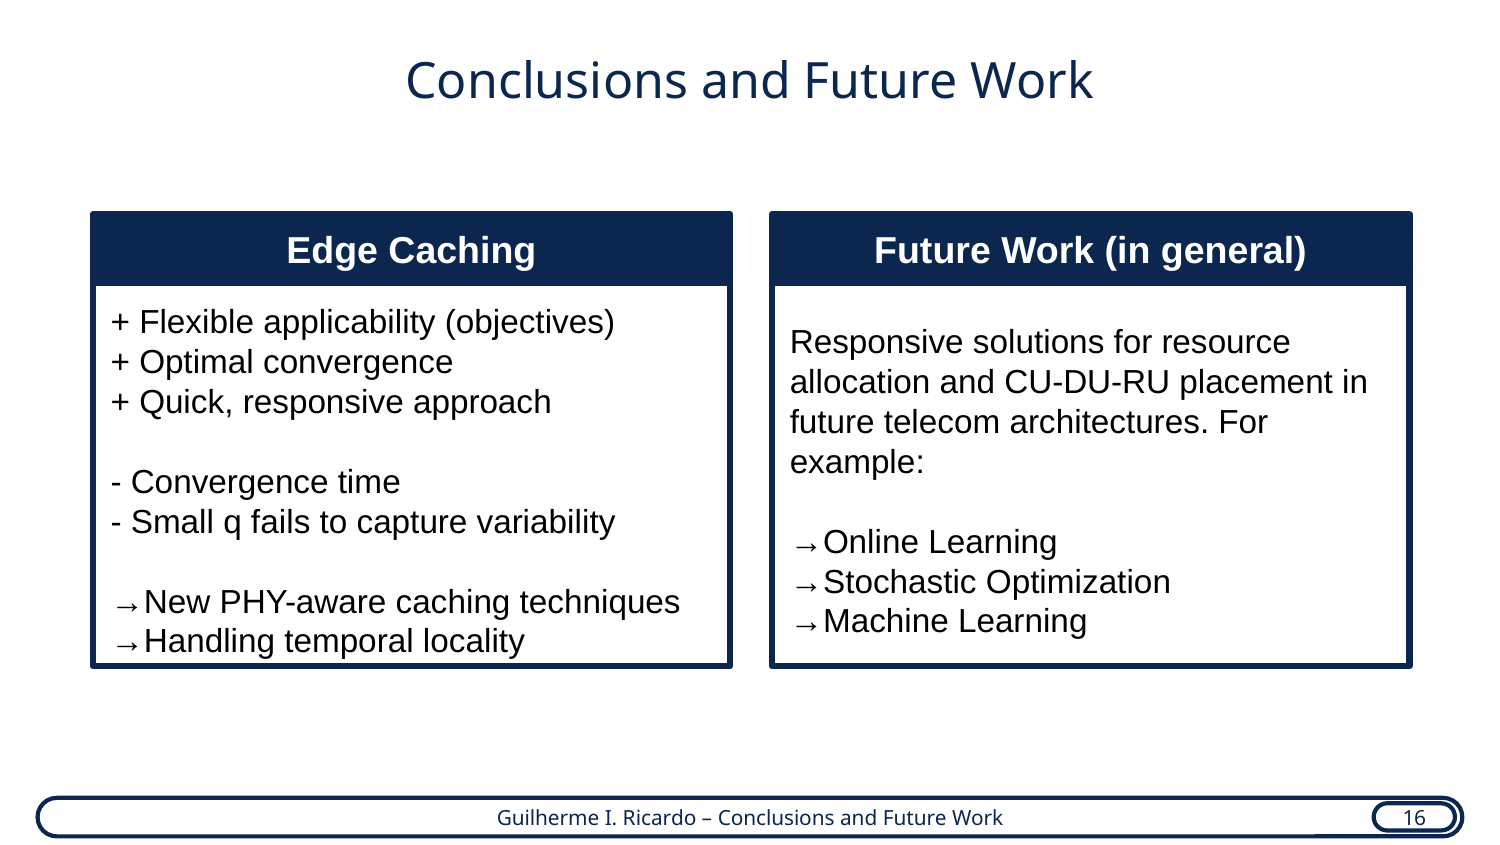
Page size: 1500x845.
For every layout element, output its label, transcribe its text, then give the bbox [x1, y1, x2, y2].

text_box Future Work (in general) [771, 214, 1410, 284]
text_box Guilherme I. Ricardo – Conclusions and Future Work [37, 797, 1463, 837]
text_box Responsive solutions for resource allocation and CU-DU-RU placement in future telecom architectures. For example: →Online Learning →Stochastic Optimization →Machine Learning [771, 284, 1410, 667]
title Conclusions and Future Work [75, 33, 1425, 175]
text_box Edge Caching [92, 214, 731, 284]
text_box 16 [1373, 803, 1456, 831]
text_box + Flexible applicability (objectives) + Optimal convergence + Quick, responsive approach - Convergence time - Small q fails to capture variability →New PHY-aware caching techniques →Handling temporal locality [92, 284, 731, 667]
